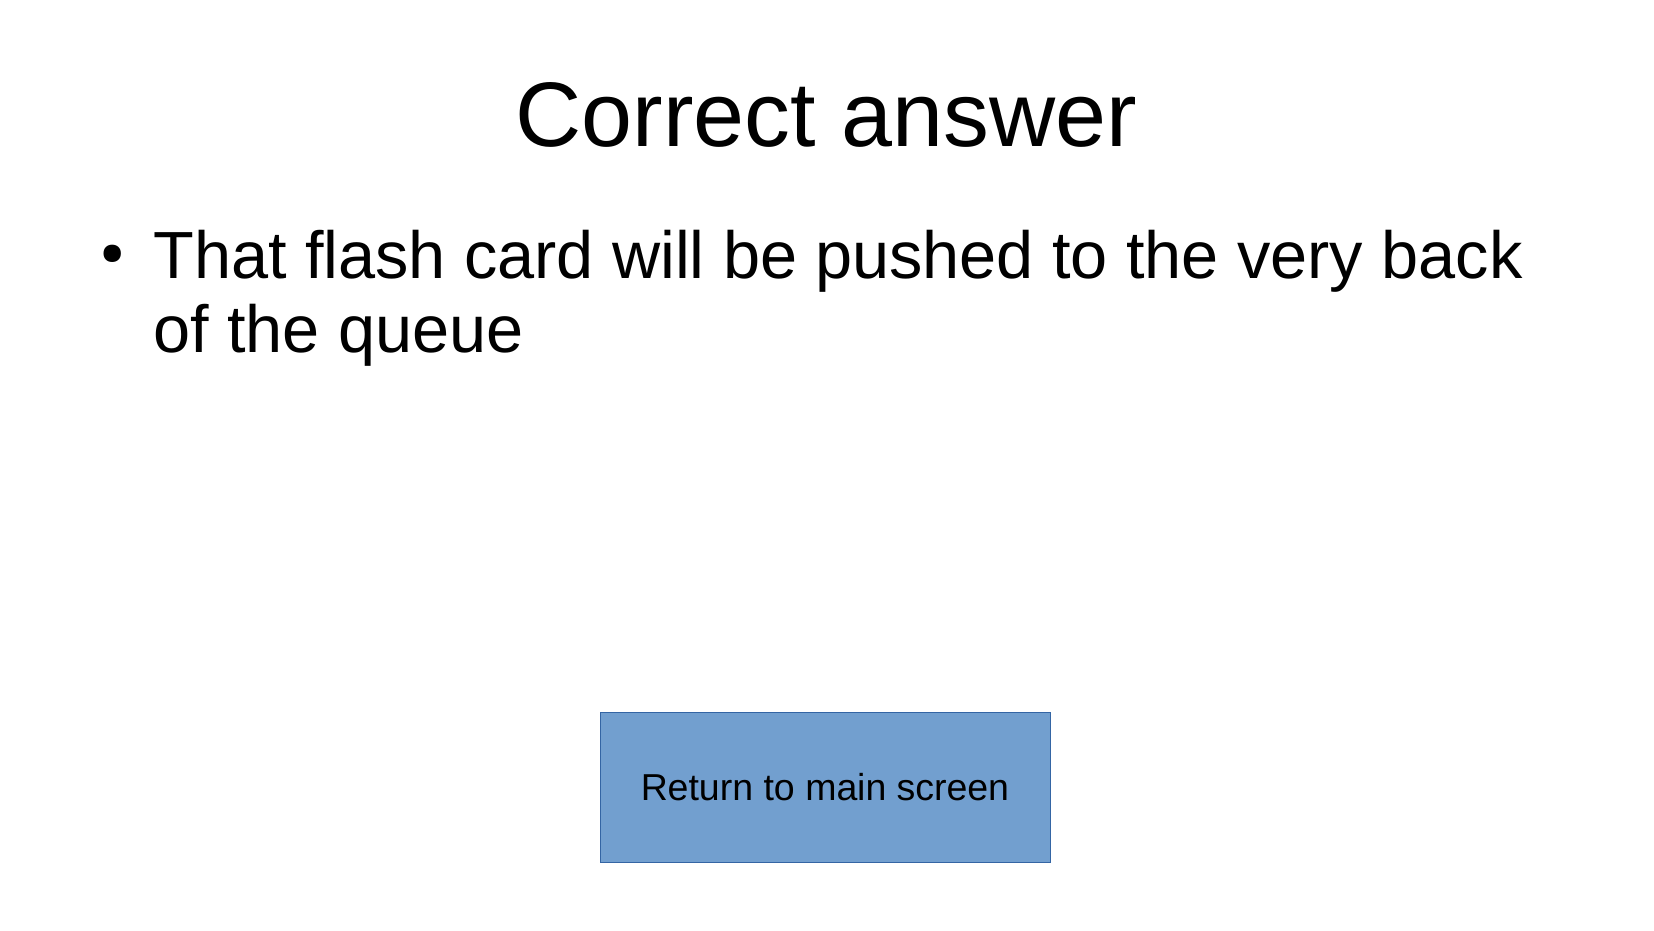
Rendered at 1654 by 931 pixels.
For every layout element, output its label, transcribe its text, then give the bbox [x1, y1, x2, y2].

list That flash card will be pushed to the very back of the queue [82, 217, 1571, 758]
title Correct answer [82, 37, 1571, 193]
text_box Return to main screen [600, 712, 1051, 863]
